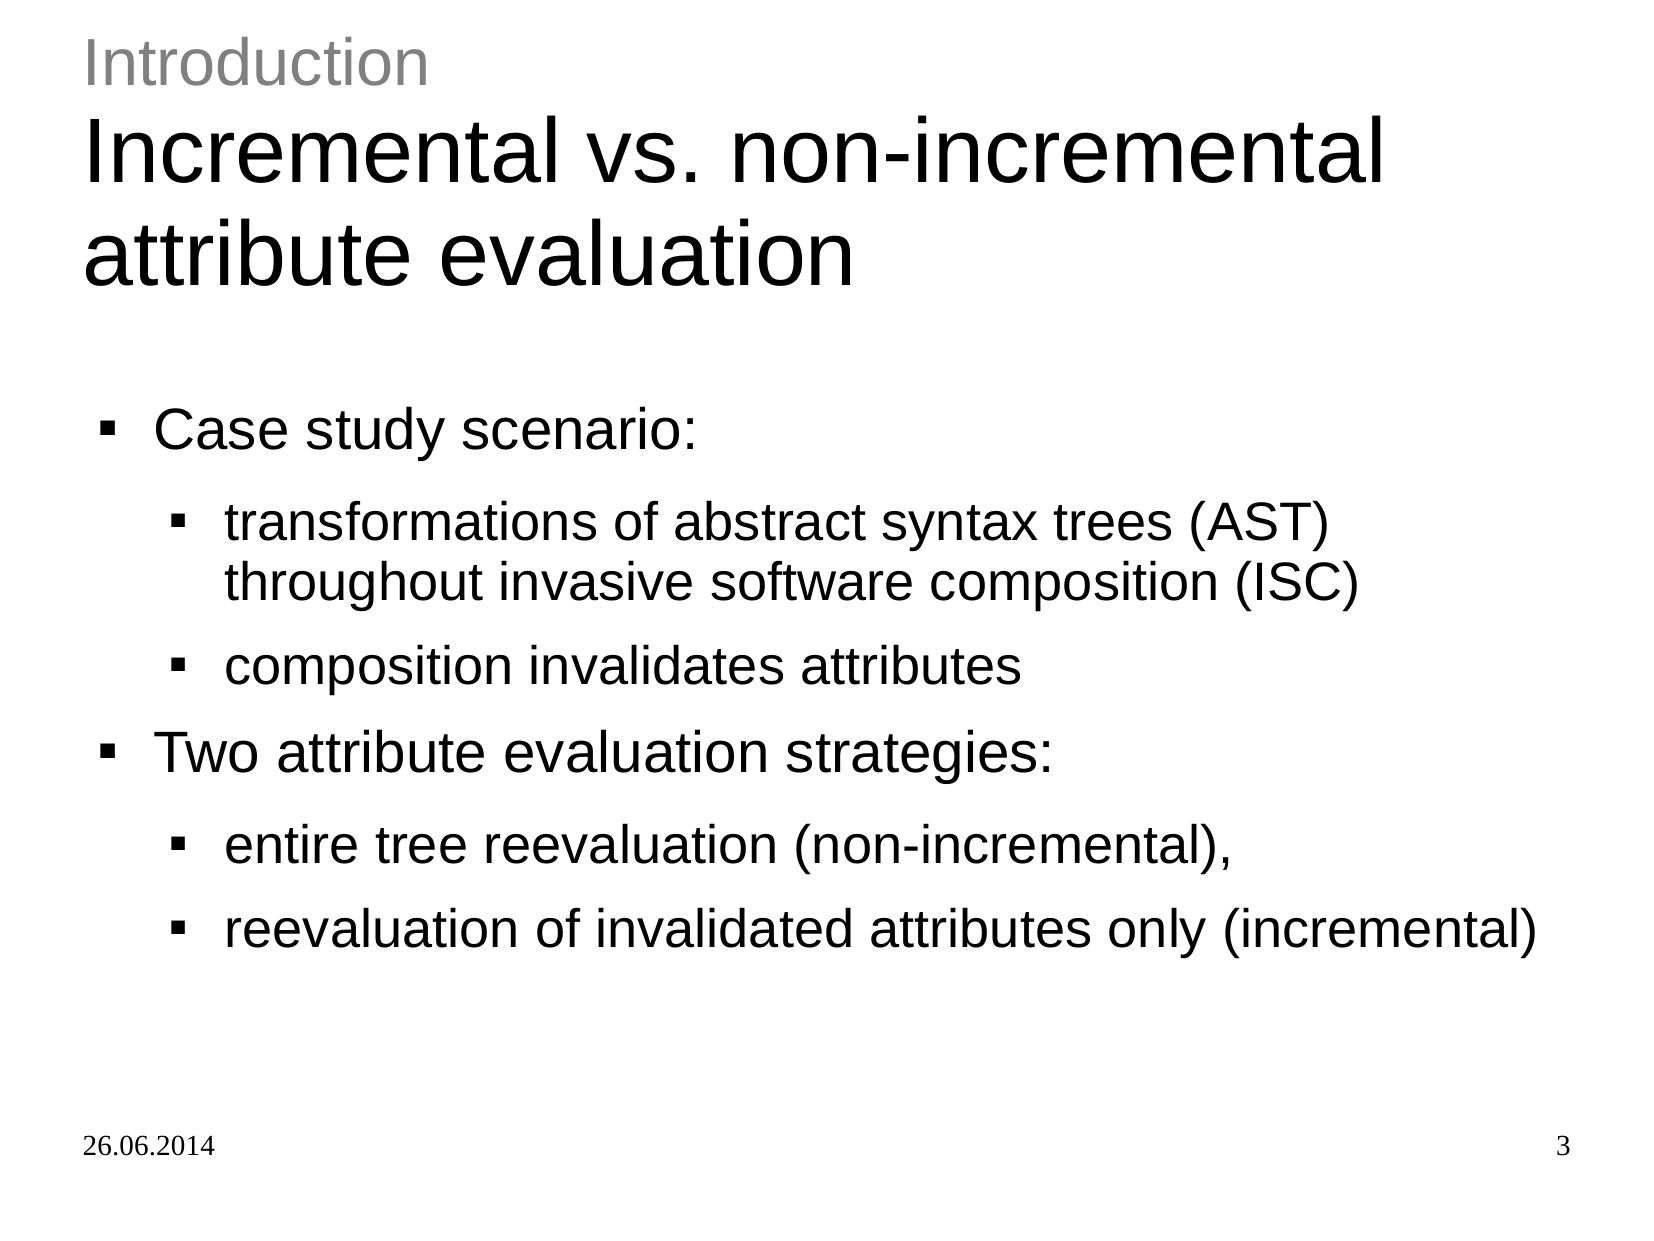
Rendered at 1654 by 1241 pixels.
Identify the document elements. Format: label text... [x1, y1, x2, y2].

list Case study scenario: transformations of abstract syntax trees (AST) throughout invasive software composition (ISC) composition invalidates attributes Two attribute evaluation strategies: entire tree reevaluation (non-incremental), reevaluation of invalidated attributes only (incremental) [82, 396, 1591, 1044]
title Introduction Incremental vs. non-incremental attribute evaluation [82, 24, 1571, 305]
